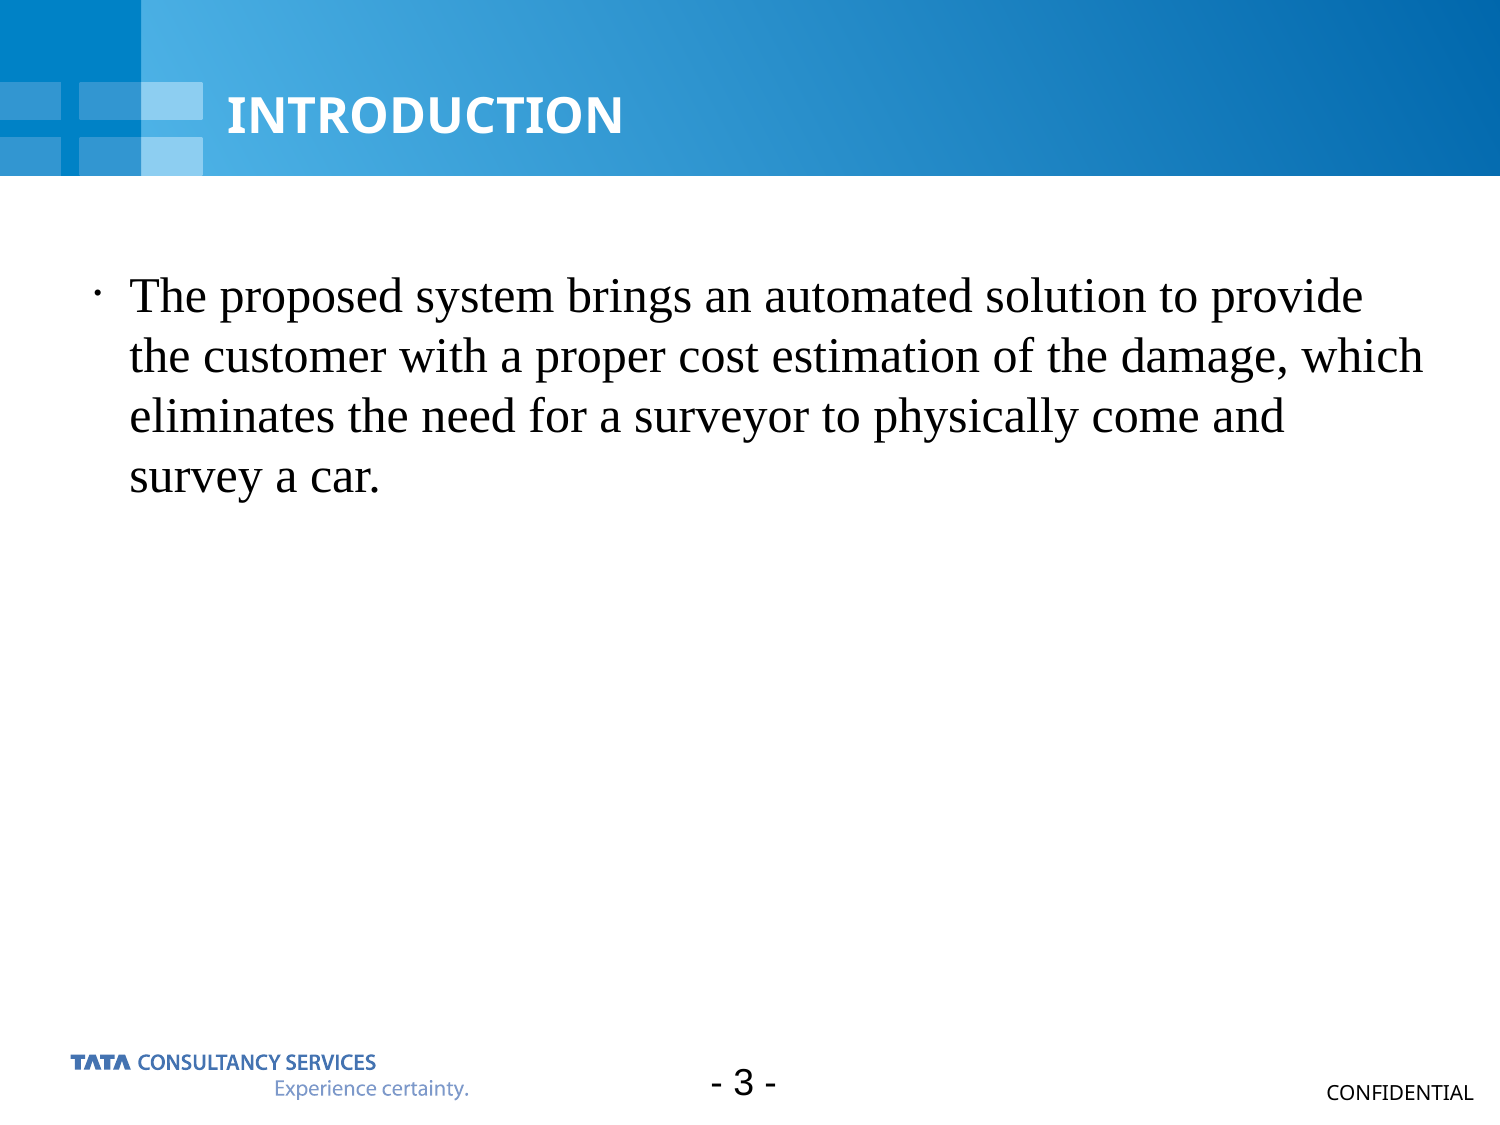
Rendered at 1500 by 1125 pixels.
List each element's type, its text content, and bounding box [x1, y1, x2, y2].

title INTRODUCTION [213, 66, 1451, 147]
text_box The proposed system brings an automated solution to provide the customer with a proper cost estimation of the damage, which eliminates the need for a surveyor to physically come and survey a car. [79, 255, 1442, 511]
slide_number - <number> - [695, 1050, 805, 1110]
